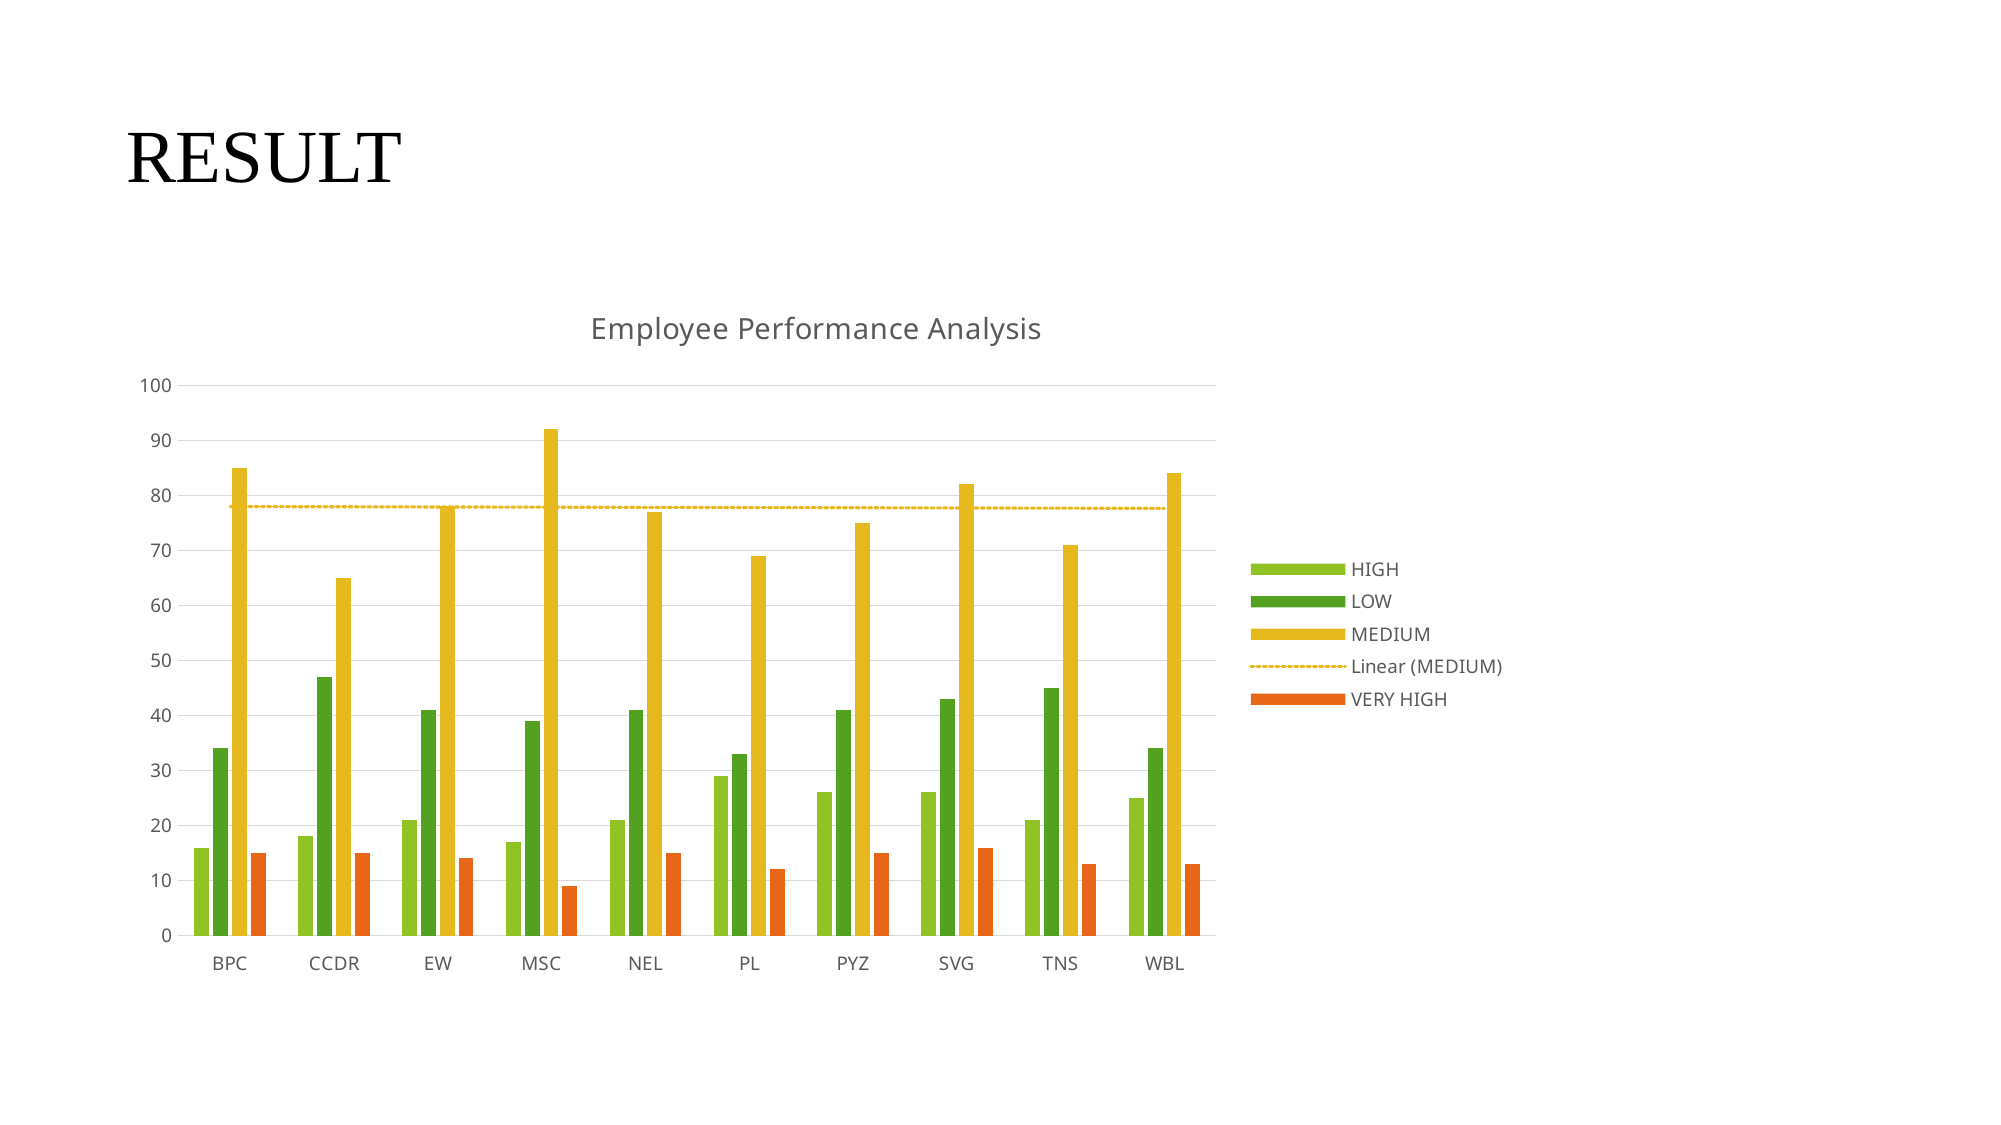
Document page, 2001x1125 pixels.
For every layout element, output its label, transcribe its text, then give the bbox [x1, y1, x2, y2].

title RESULT [111, 99, 1522, 277]
chart [111, 277, 1522, 992]
